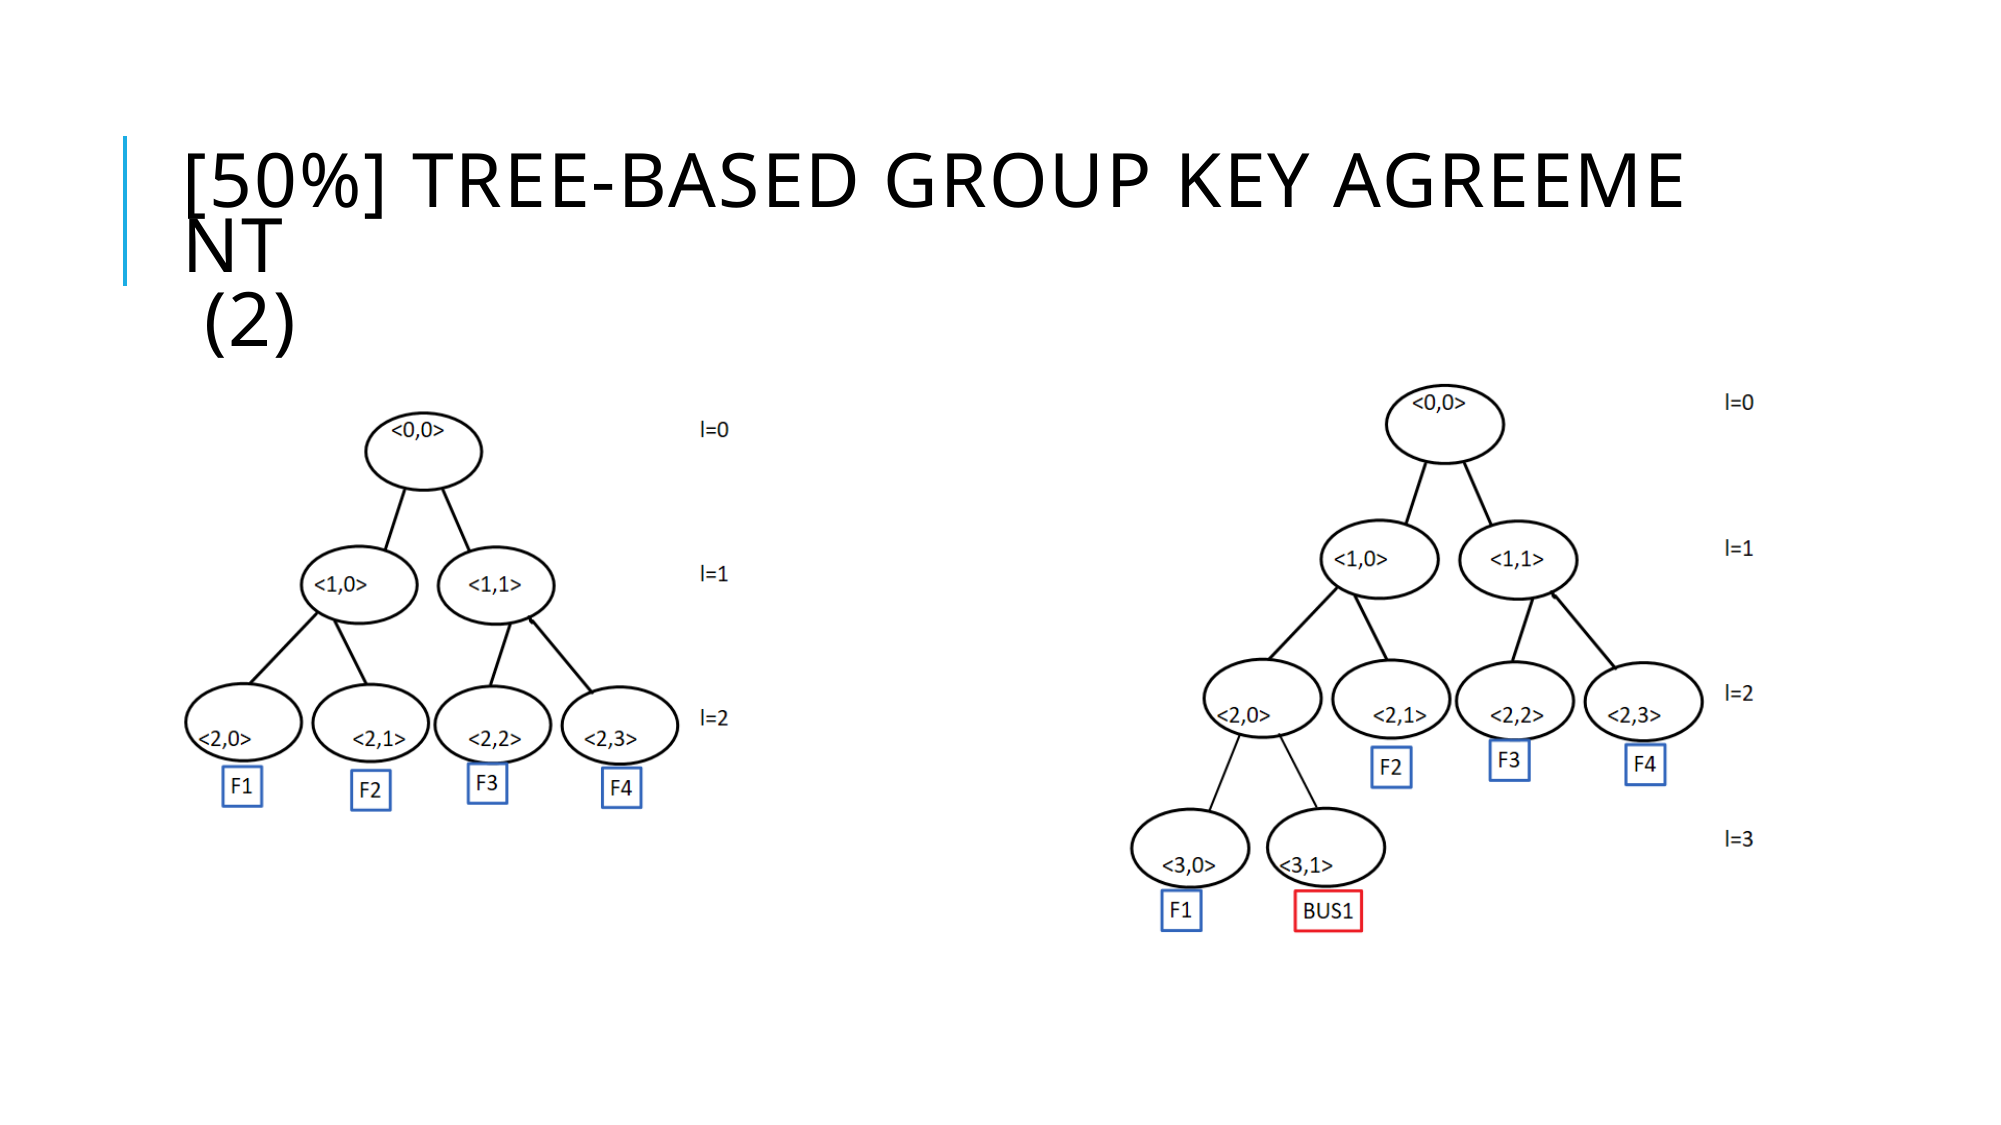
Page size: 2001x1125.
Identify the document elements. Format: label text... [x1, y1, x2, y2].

picture [1113, 361, 1762, 955]
title [50%] Tree-based Group Key Agreement (2) [168, 96, 1763, 343]
picture [137, 361, 780, 848]
